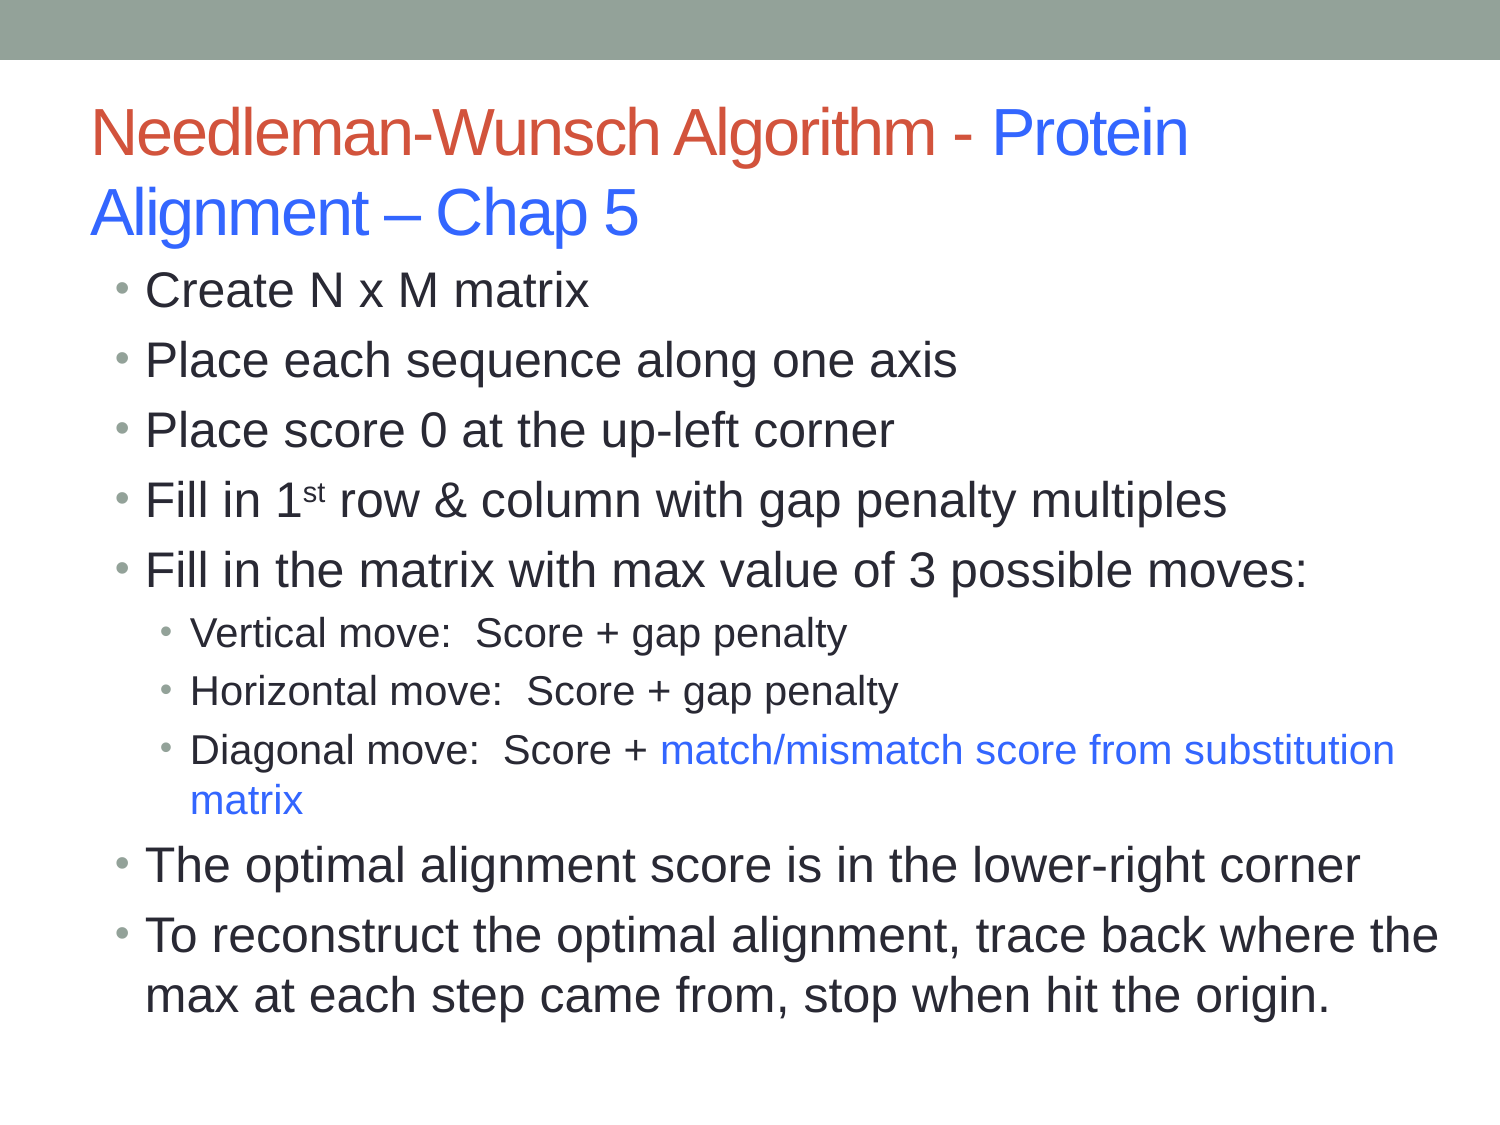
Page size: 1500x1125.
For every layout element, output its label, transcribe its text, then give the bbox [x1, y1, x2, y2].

title Needleman-Wunsch Algorithm - Protein Alignment – Chap 5 [75, 87, 1425, 250]
list Create N x M matrix Place each sequence along one axis Place score 0 at the up-left corner Fill in 1st row & column with gap penalty multiples Fill in the matrix with max value of 3 possible moves: Vertical move: Score + gap penalty Horizontal move: Score + gap penalty Diagonal move: Score + match/mismatch score from substitution matrix The optimal alignment score is in the lower-right corner To reconstruct the optimal alignment, trace back where the max at each step came from, stop when hit the origin. [99, 249, 1500, 1063]
